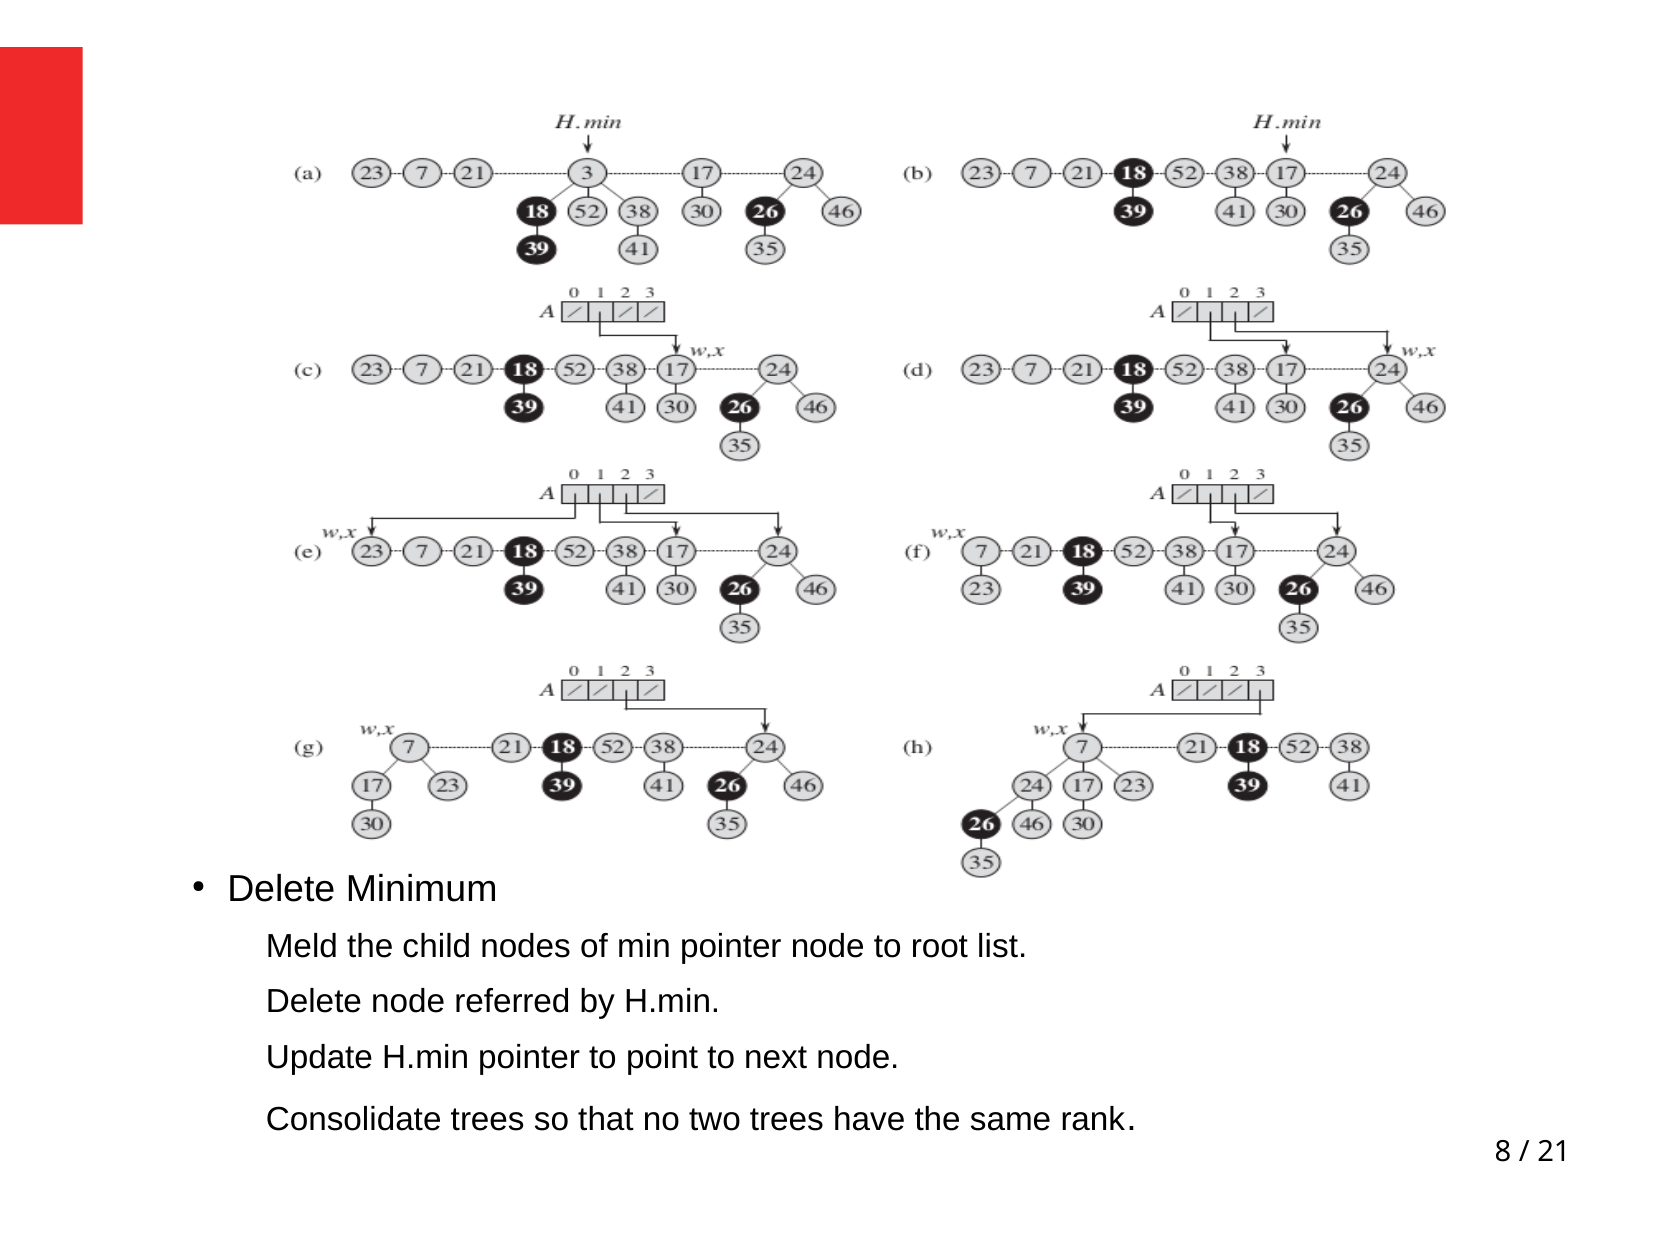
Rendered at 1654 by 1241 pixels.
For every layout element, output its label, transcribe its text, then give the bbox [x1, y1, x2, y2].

text_box Delete Minimum Meld the child nodes of min pointer node to root list. Delete node referred by H.min. Update H.min pointer to point to next node. Consolidate trees so that no two trees have the same rank. [177, 838, 1453, 1209]
picture [200, 76, 1512, 910]
